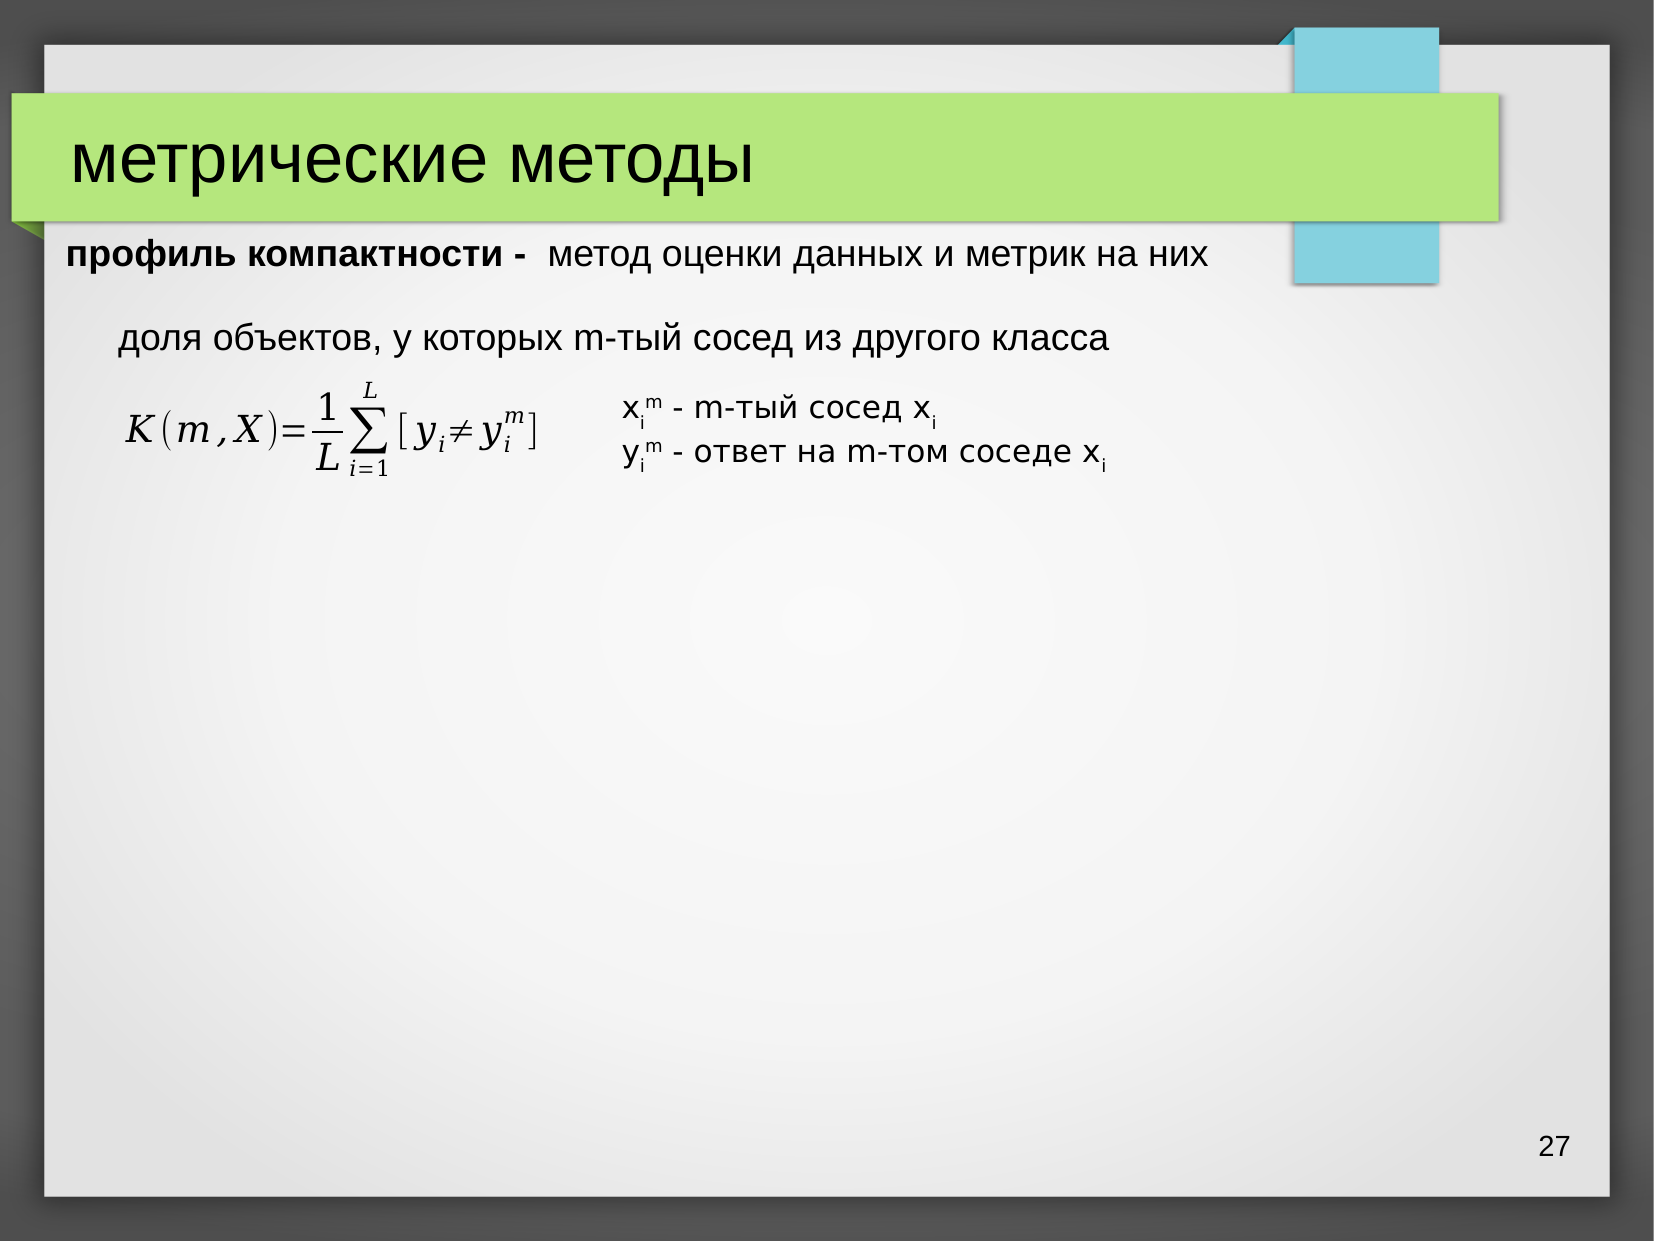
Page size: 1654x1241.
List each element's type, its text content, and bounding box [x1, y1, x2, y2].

title метрические методы [70, 118, 1205, 199]
text_box xim - m-тый сосед xi yim - ответ на m-том соседе xi [606, 382, 1123, 485]
picture [0, 0, 1654, 1241]
chart [118, 377, 544, 483]
text_box профиль компактности - метод оценки данных и метрик на них доля объектов, у которых m-тый сосед из другого класса [65, 232, 1354, 359]
